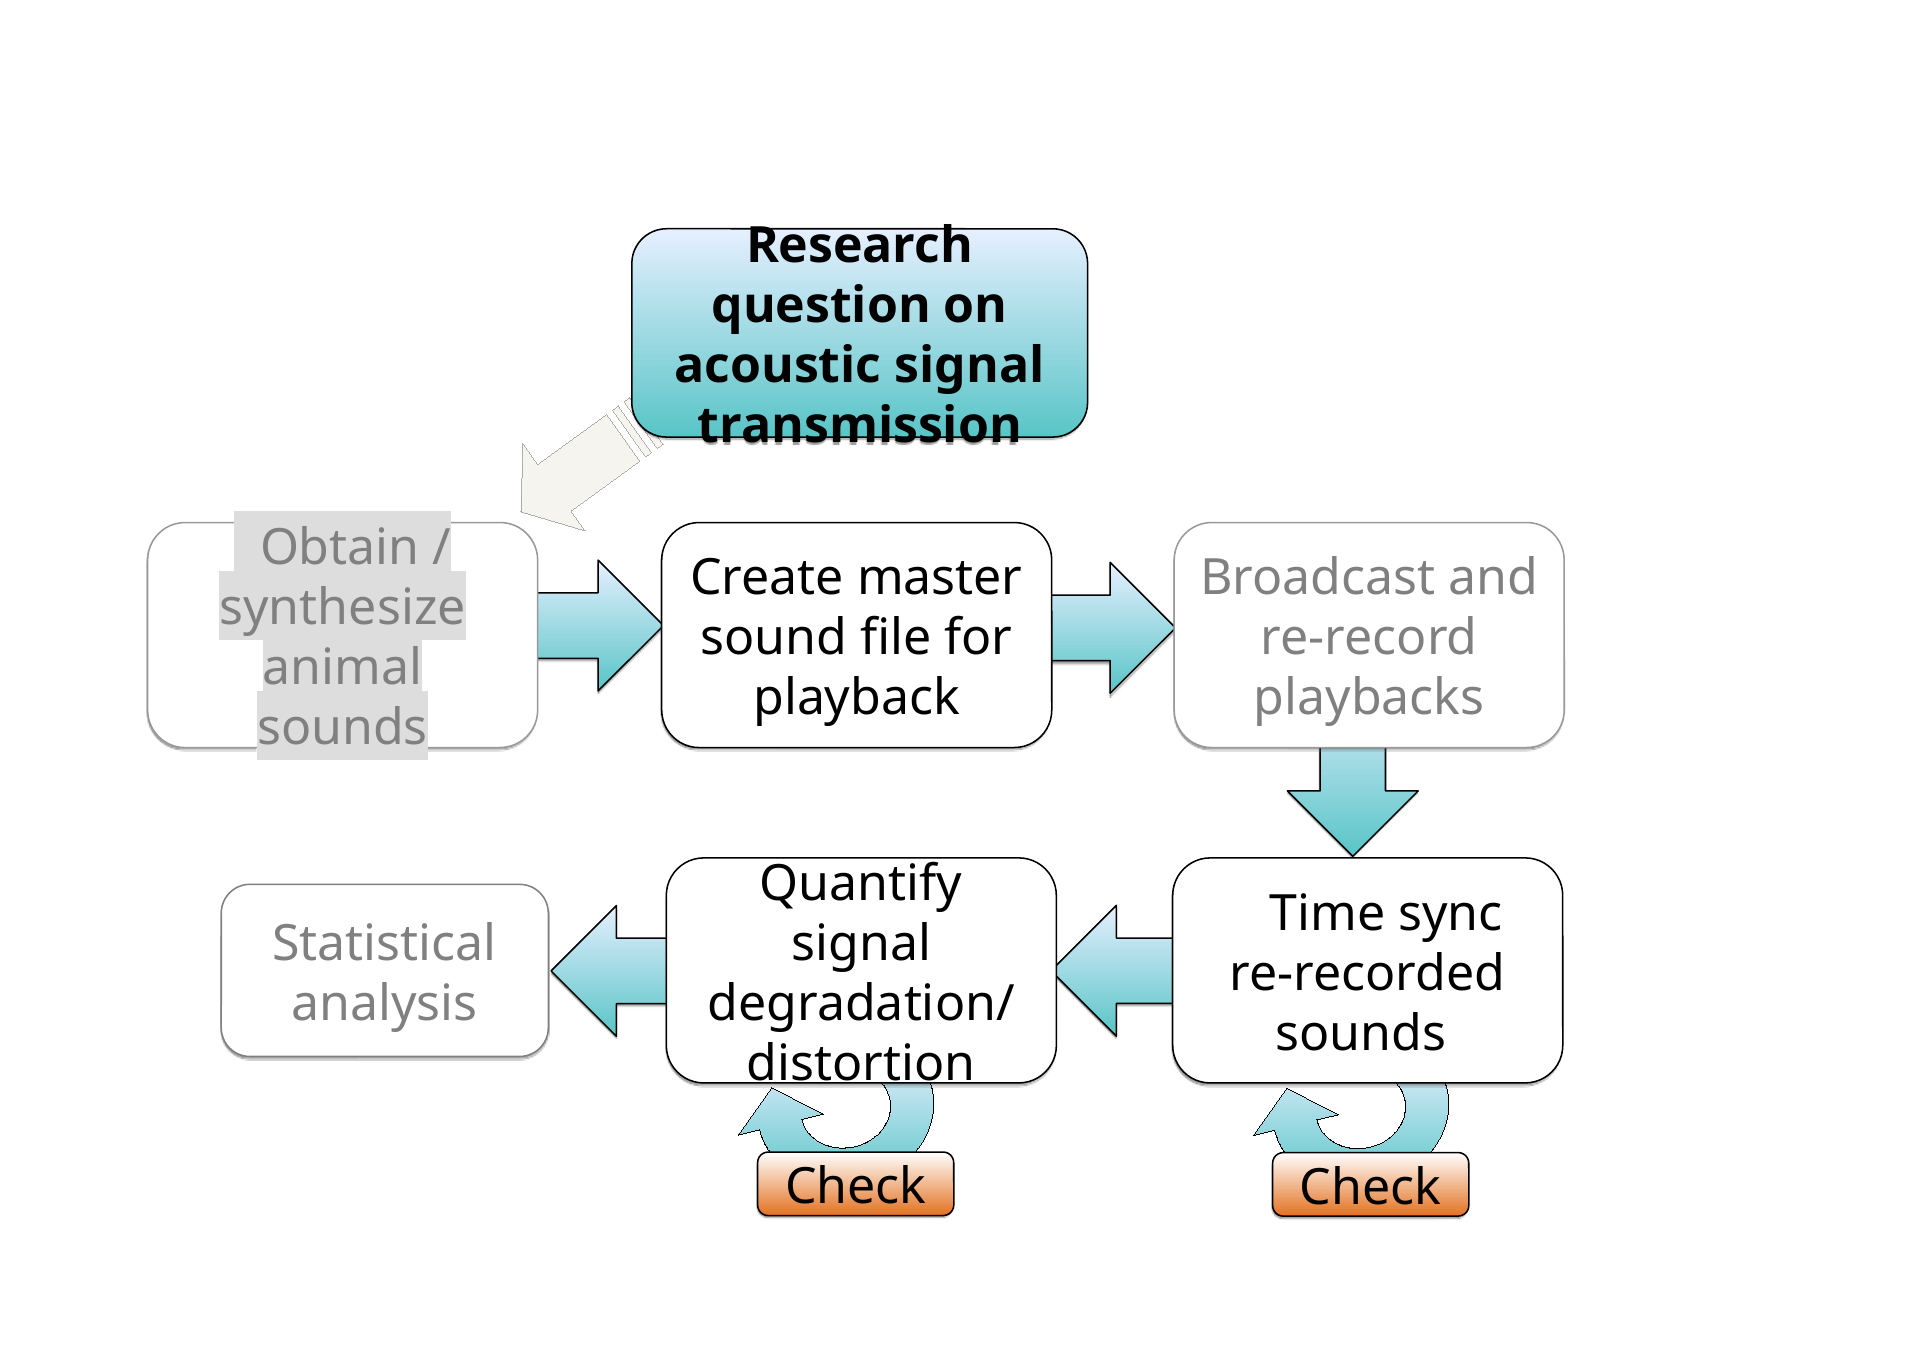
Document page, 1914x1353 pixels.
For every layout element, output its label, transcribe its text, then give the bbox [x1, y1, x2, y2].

text_box [1287, 748, 1419, 857]
text_box Time sync re-recorded sounds [1172, 857, 1563, 1083]
text_box Research question on acoustic signal transmission [631, 228, 1088, 438]
text_box [551, 905, 666, 1037]
text_box [624, 397, 634, 416]
text_box Statistical analysis [221, 884, 549, 1057]
text_box Create master sound file for playback [661, 522, 1052, 748]
text_box Broadcast and re-record playbacks [1174, 522, 1565, 748]
text_box [1052, 562, 1174, 694]
text_box Quantify signal degradation/ distortion [666, 857, 1057, 1083]
text_box Check [757, 1152, 954, 1216]
text_box [538, 560, 661, 691]
text_box [642, 428, 664, 449]
text_box Obtain / synthesize animal sounds [422, 522, 538, 748]
text_box Check [1272, 1152, 1469, 1217]
text_box [1057, 905, 1172, 1037]
text_box [738, 1083, 934, 1152]
text_box [612, 405, 652, 457]
text_box [520, 414, 640, 531]
text_box [1253, 1083, 1449, 1152]
text_box Obtain / synthesize animal sounds [147, 522, 263, 748]
